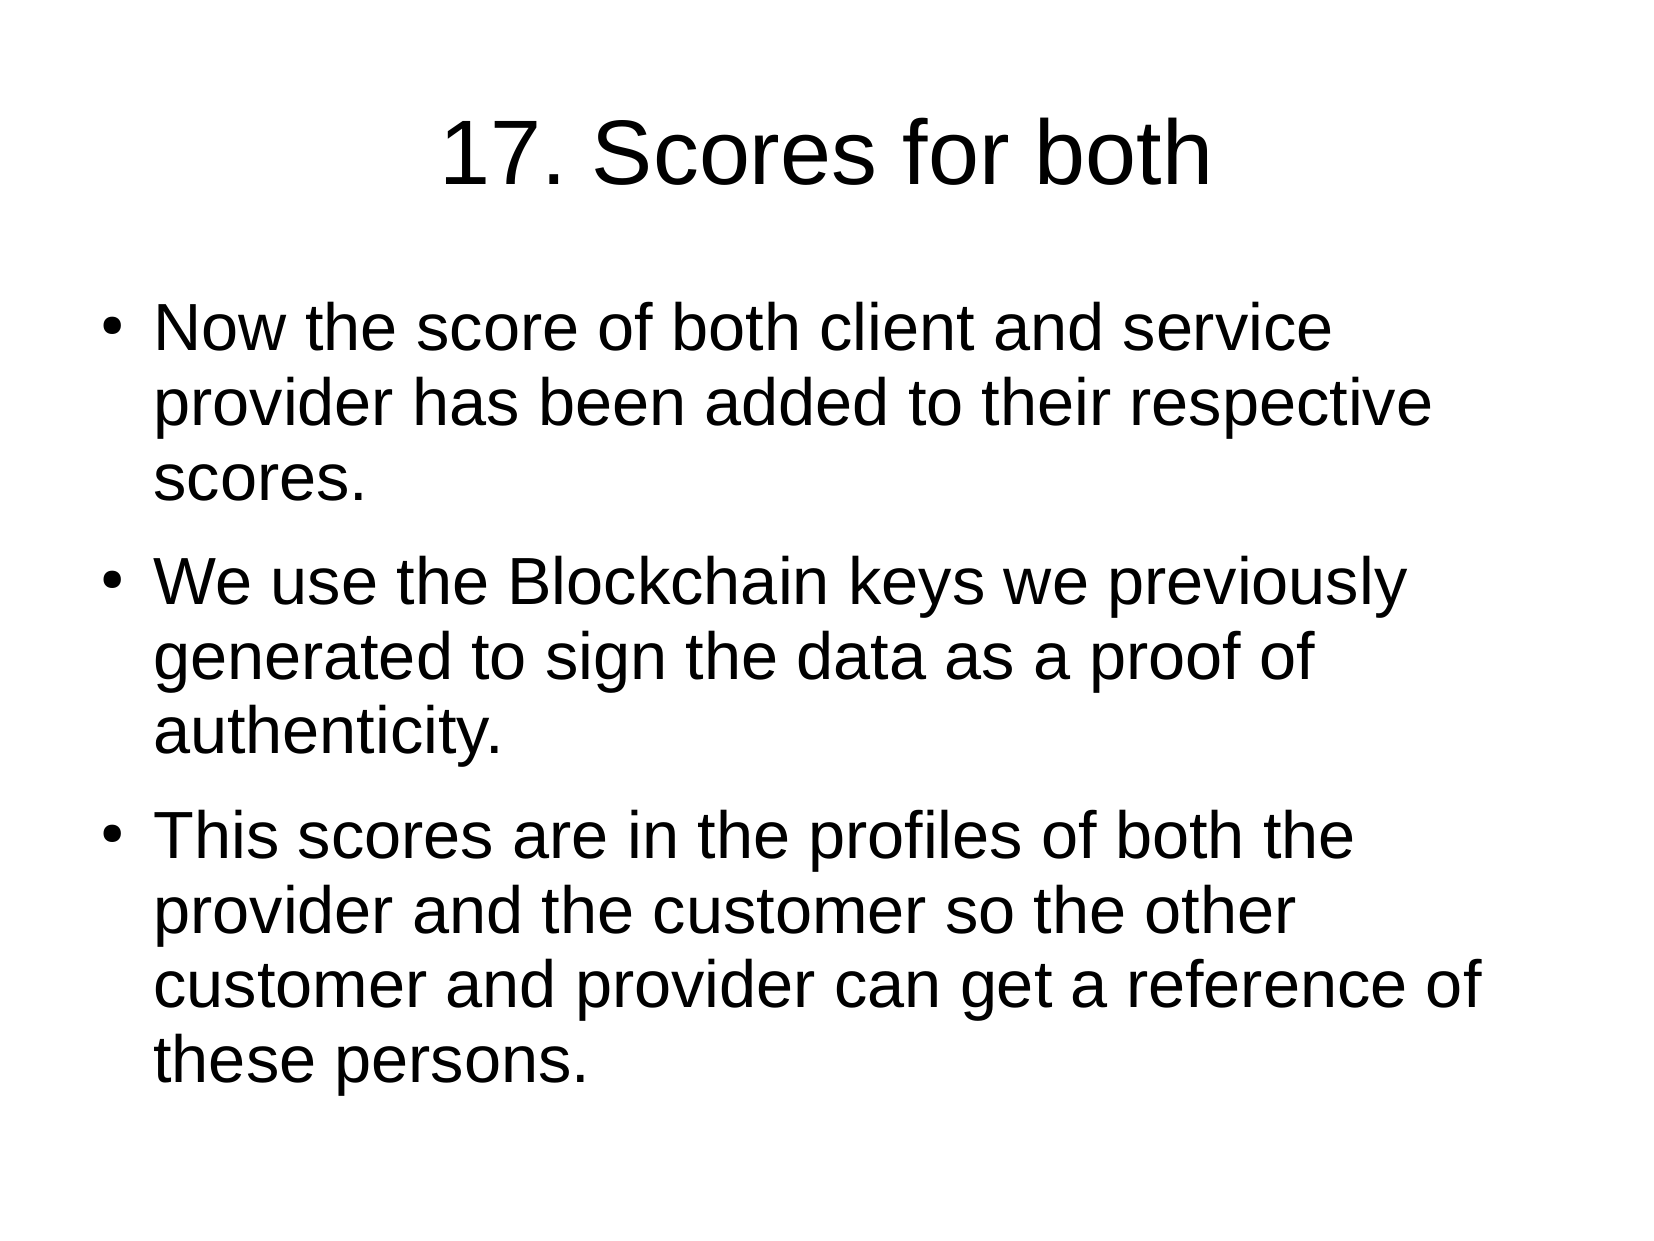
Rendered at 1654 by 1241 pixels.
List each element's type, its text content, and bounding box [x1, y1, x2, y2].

list Now the score of both client and service provider has been added to their respective scores. We use the Blockchain keys we previously generated to sign the data as a proof of authenticity. This scores are in the profiles of both the provider and the customer so the other customer and provider can get a reference of these persons. [82, 290, 1571, 1097]
title 17. Scores for both [82, 49, 1571, 257]
